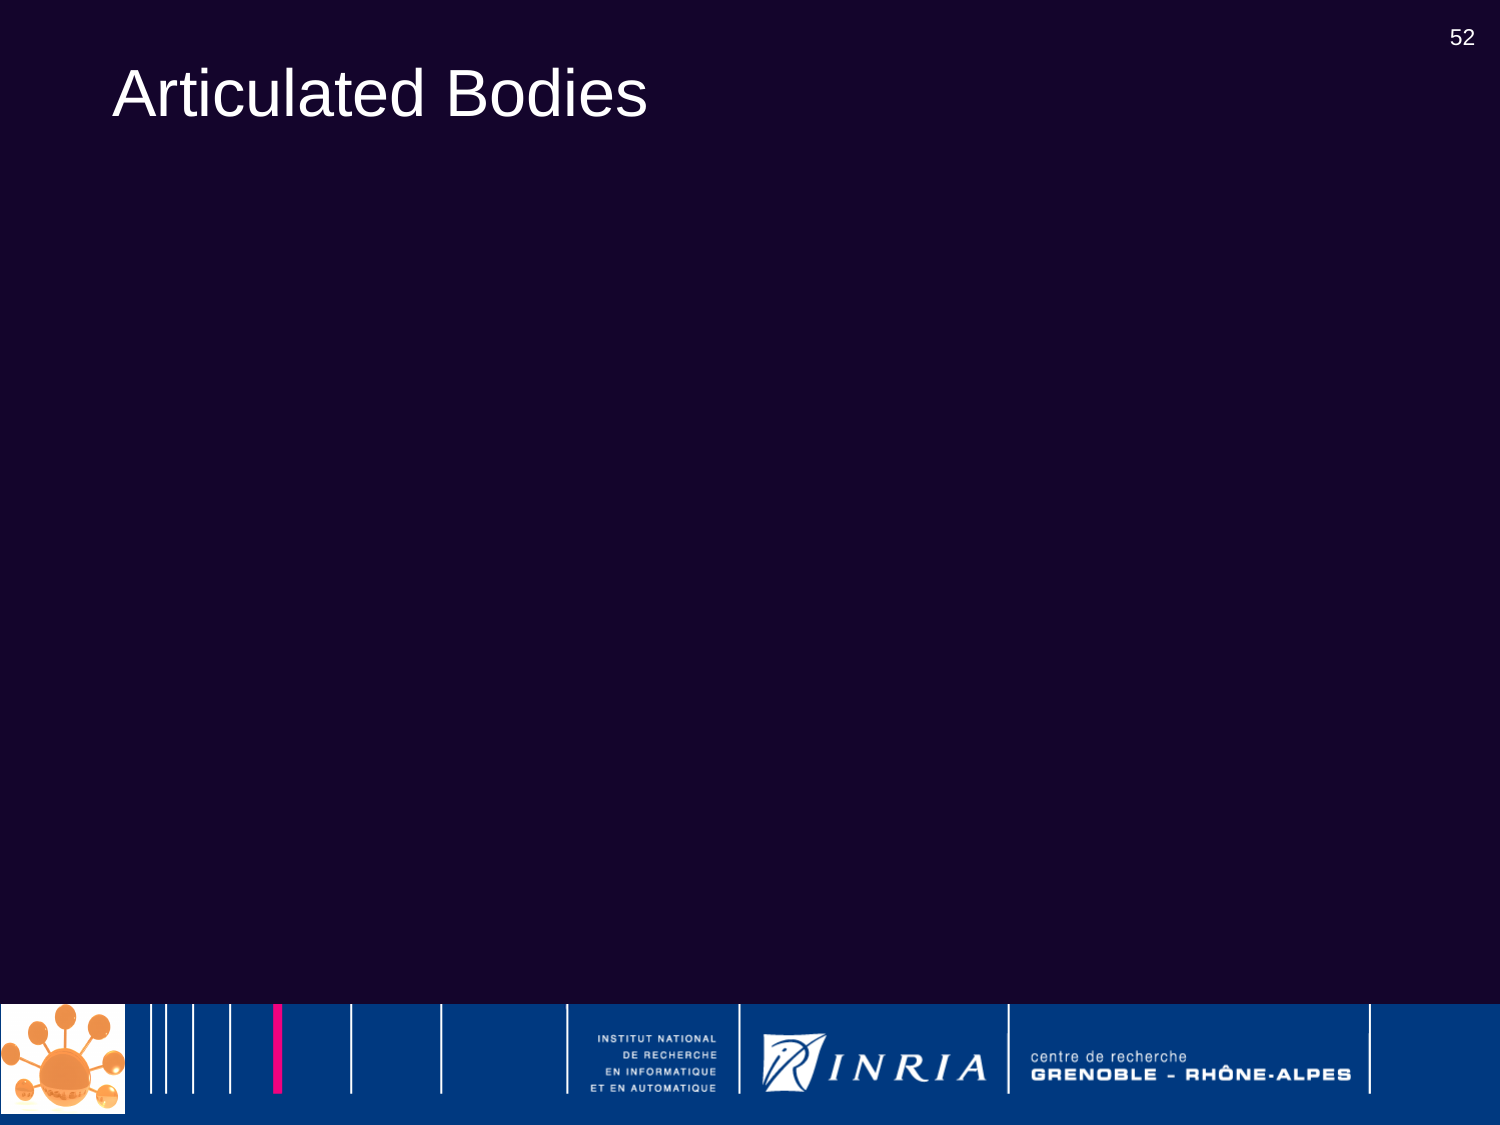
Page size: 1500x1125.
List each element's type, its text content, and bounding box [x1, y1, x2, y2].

picture [0, 1004, 1500, 1125]
title Articulated Bodies [112, 7, 1474, 181]
